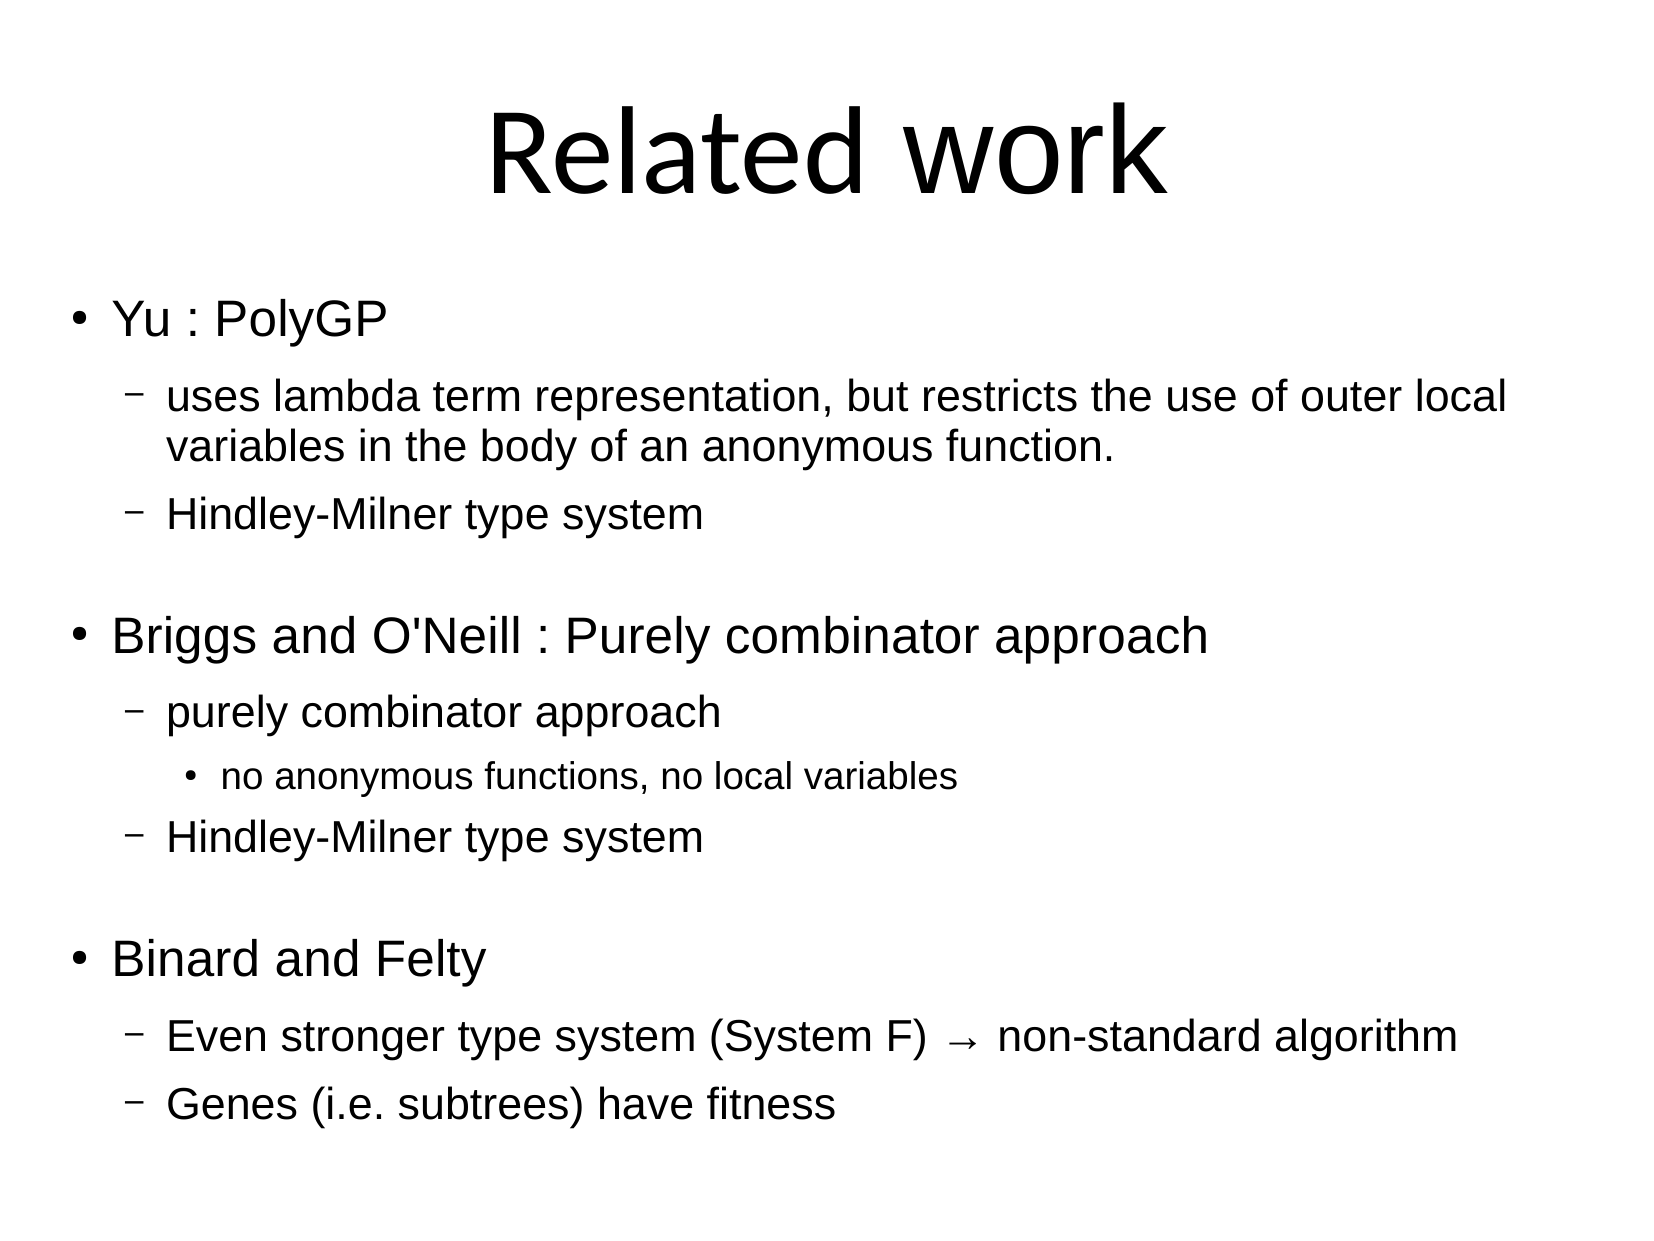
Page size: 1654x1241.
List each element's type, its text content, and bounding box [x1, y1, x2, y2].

title Related work [82, 49, 1571, 257]
list Yu : PolyGP uses lambda term representation, but restricts the use of outer local variables in the body of an anonymous function. Hindley-Milner type system Briggs and O'Neill : Purely combinator approach purely combinator approach no anonymous functions, no local variables Hindley-Milner type system Binard and Felty Even stronger type system (System F) → non-standard algorithm Genes (i.e. subtrees) have fitness [56, 290, 1607, 1141]
